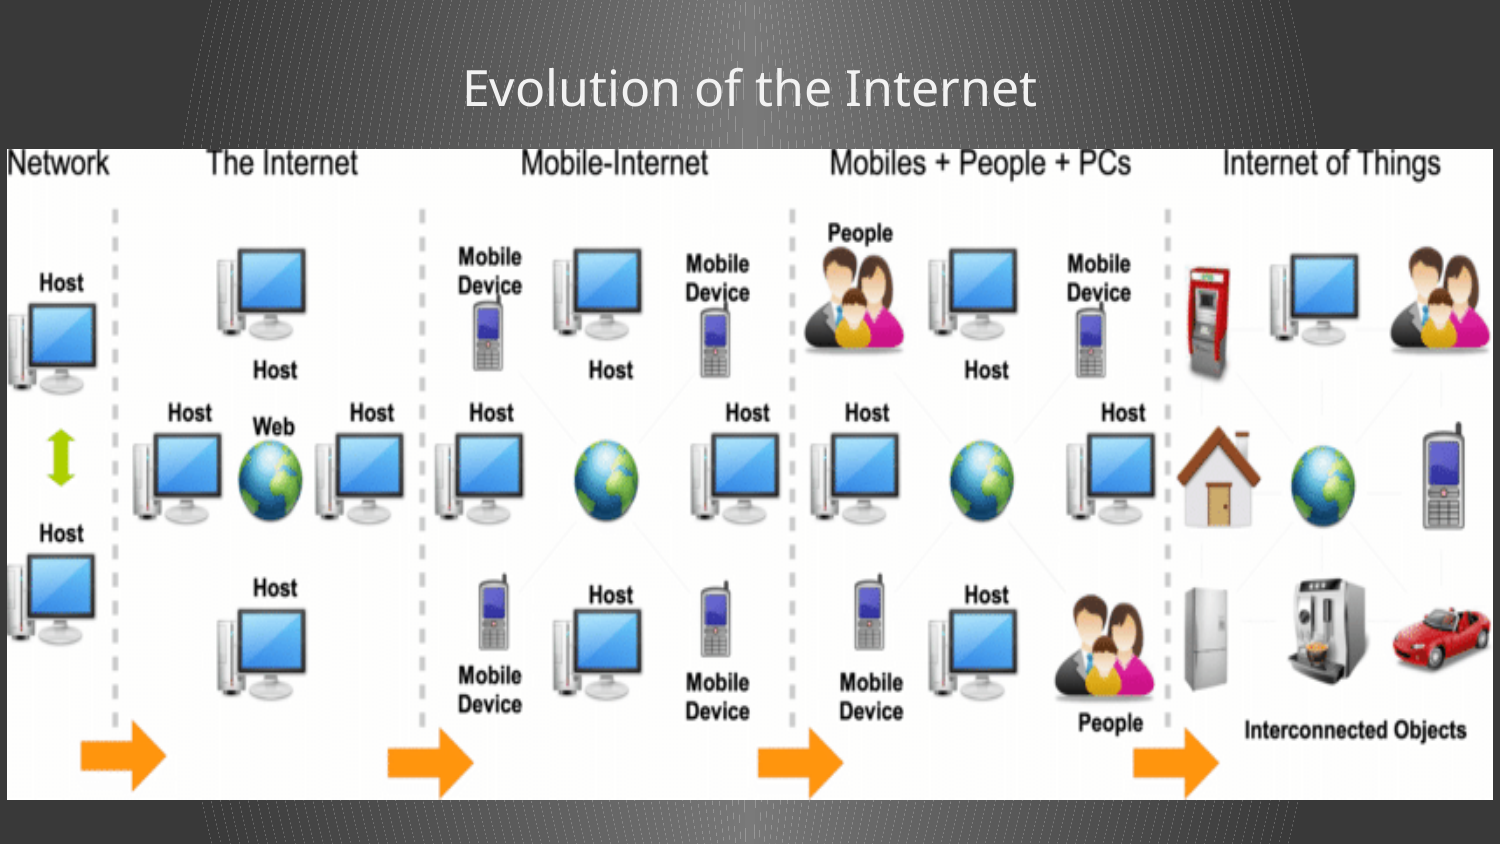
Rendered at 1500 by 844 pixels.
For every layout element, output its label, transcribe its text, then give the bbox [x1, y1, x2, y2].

text_box Evolution of the Internet [234, 41, 1266, 132]
picture [7, 149, 1493, 800]
